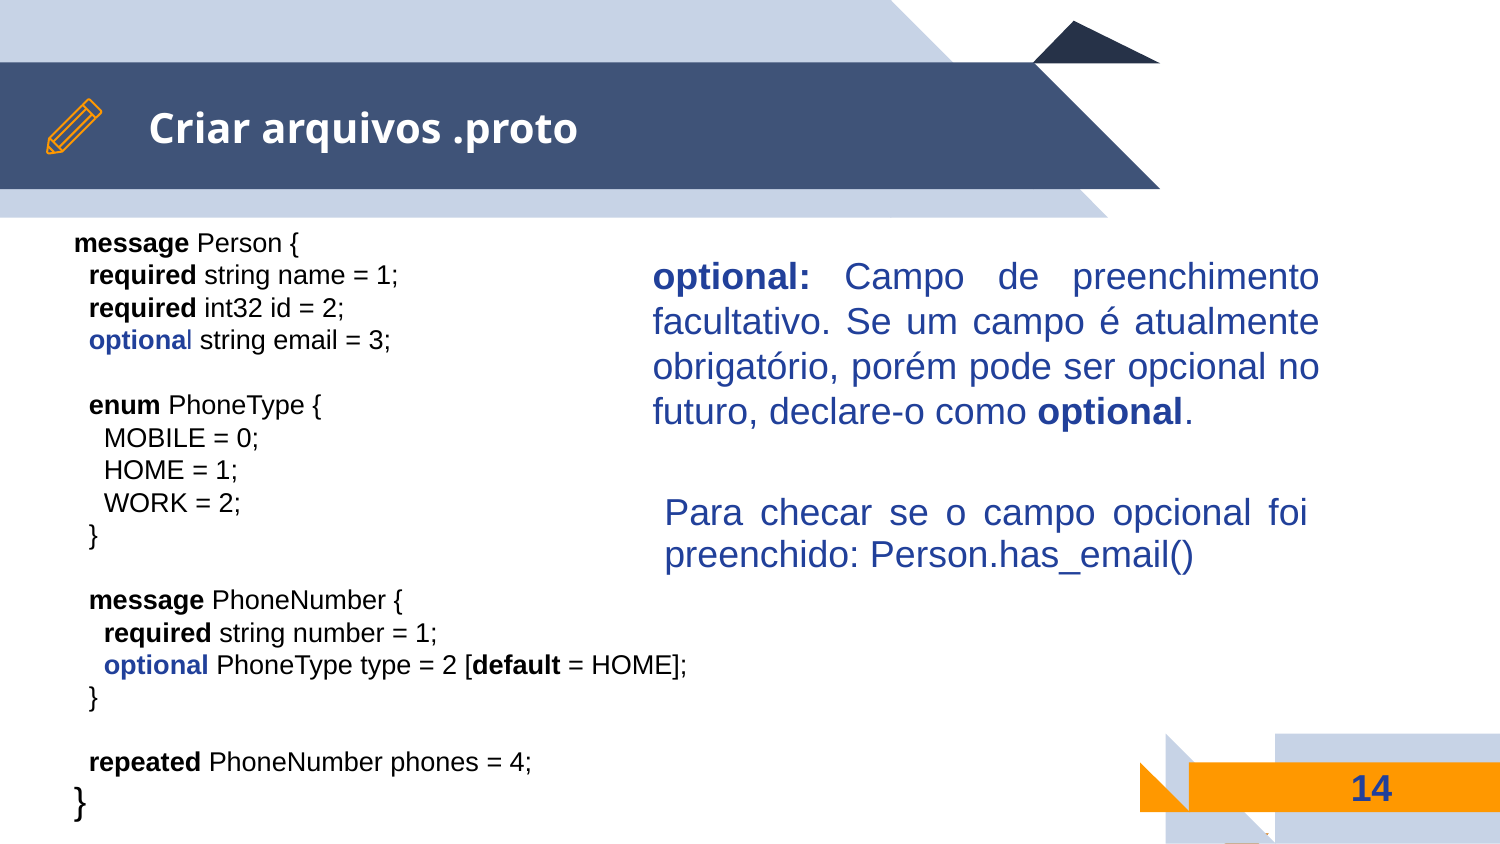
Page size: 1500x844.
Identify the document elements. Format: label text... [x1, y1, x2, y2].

text_box 14 [1249, 760, 1494, 813]
text_box Para checar se o campo opcional foi preenchido: Person.has_email() [649, 484, 1323, 583]
text_box optional: Campo de preenchimento facultativo. Se um campo é atualmente obrigatório, porém pode ser opcional no futuro, declare-o como optional. [637, 244, 1335, 426]
text_box message Person { required string name = 1; required int32 id = 2; optional string email = 3; enum PhoneType { MOBILE = 0; HOME = 1; WORK = 2; } message PhoneNumber { required string number = 1; optional PhoneType type = 2 [default = HOME]; } repeated PhoneNumber phones = 4; } [58, 217, 1181, 781]
text_box Criar arquivos .proto [133, 64, 1035, 190]
